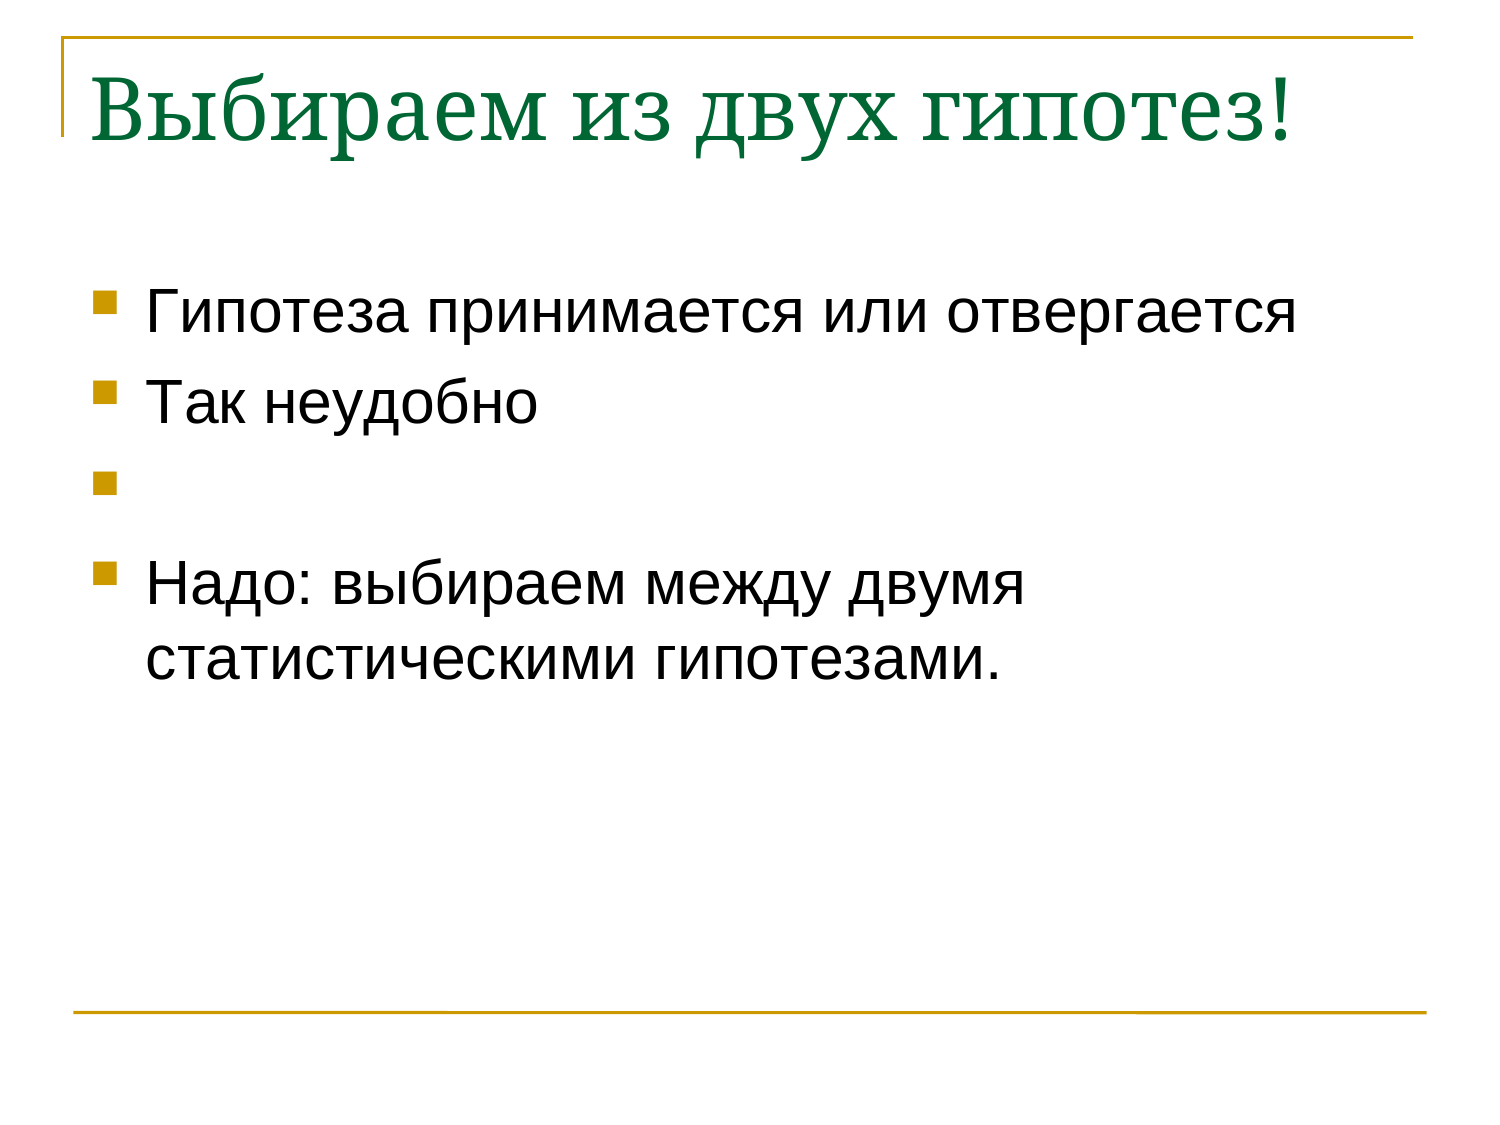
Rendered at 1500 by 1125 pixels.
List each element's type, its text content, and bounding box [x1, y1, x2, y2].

title Выбираем из двух гипотез! [75, 45, 1426, 233]
list Гипотеза принимается или отвергается Так неудобно Надо: выбираем между двумя статистическими гипотезами. [75, 262, 1426, 1006]
